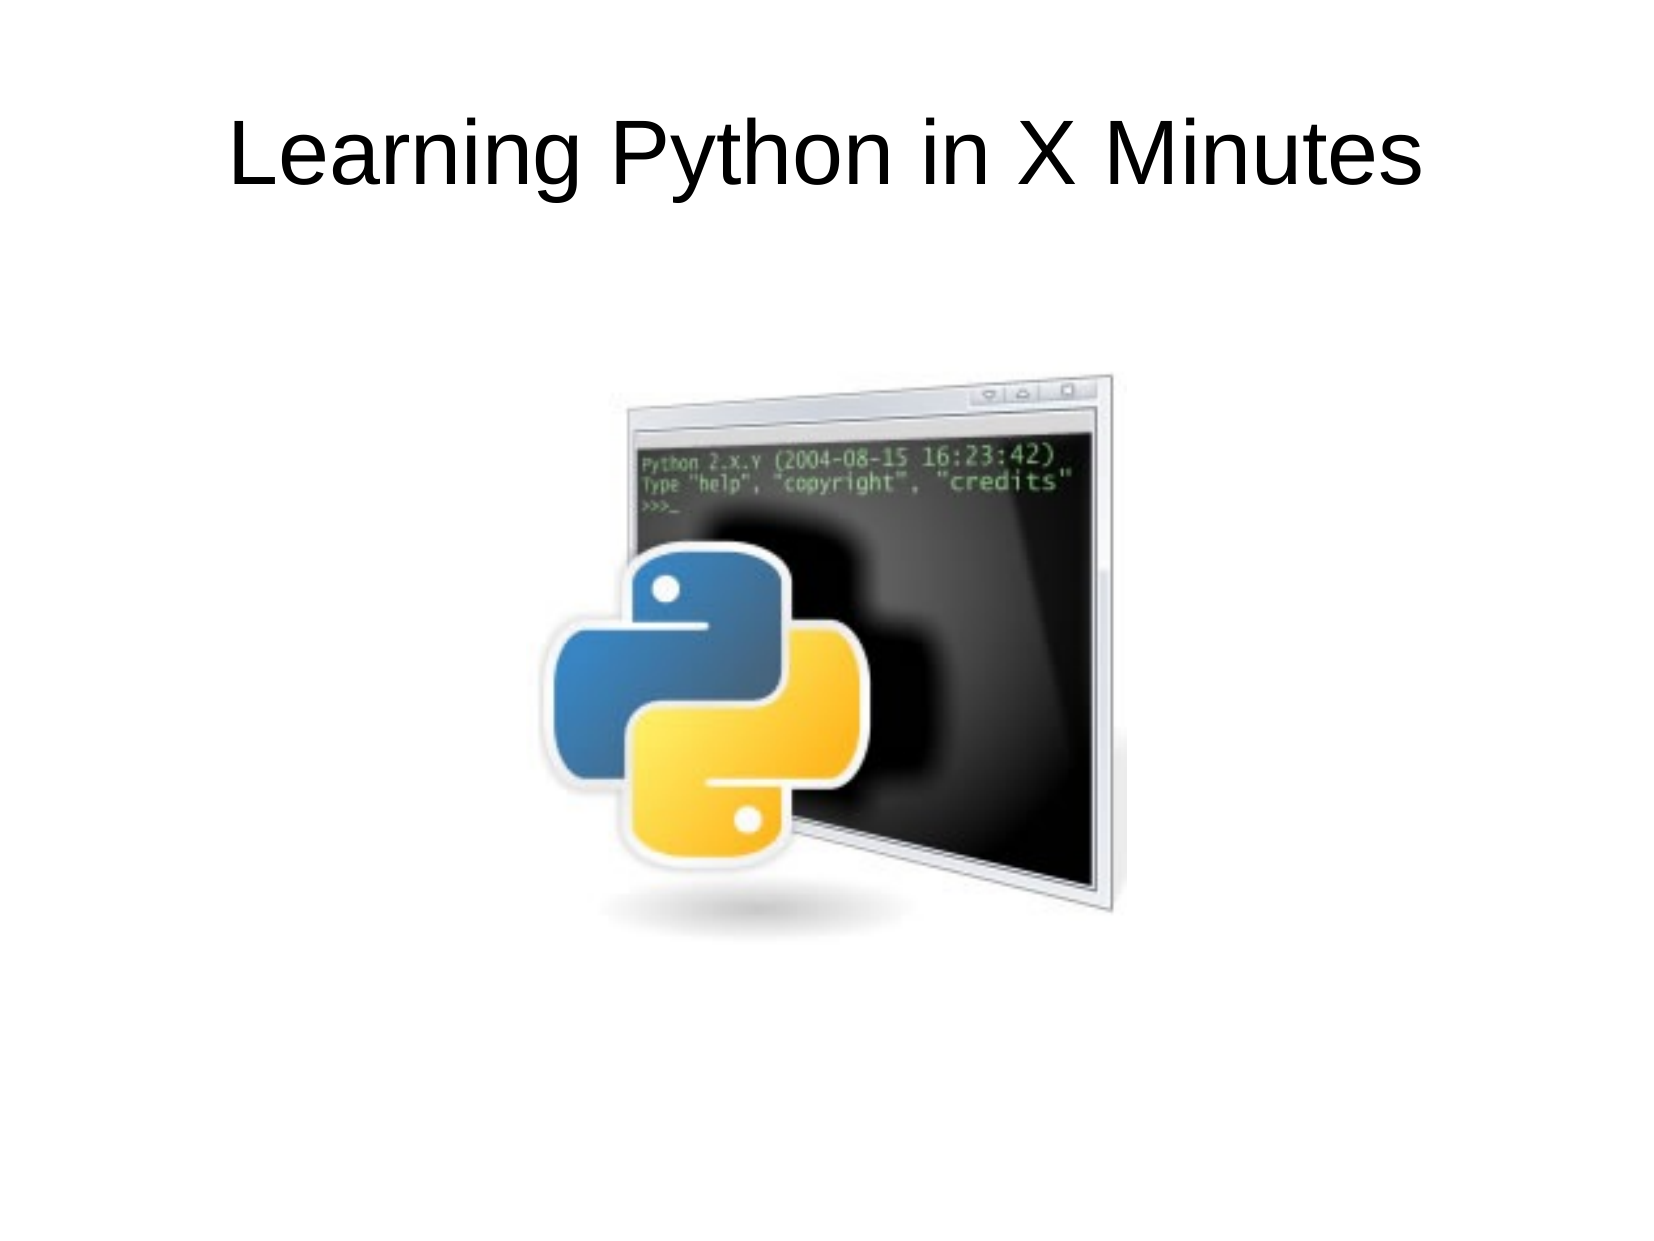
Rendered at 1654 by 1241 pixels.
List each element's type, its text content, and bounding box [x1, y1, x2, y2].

title Learning Python in X Minutes [82, 49, 1571, 257]
list [82, 290, 1571, 1010]
